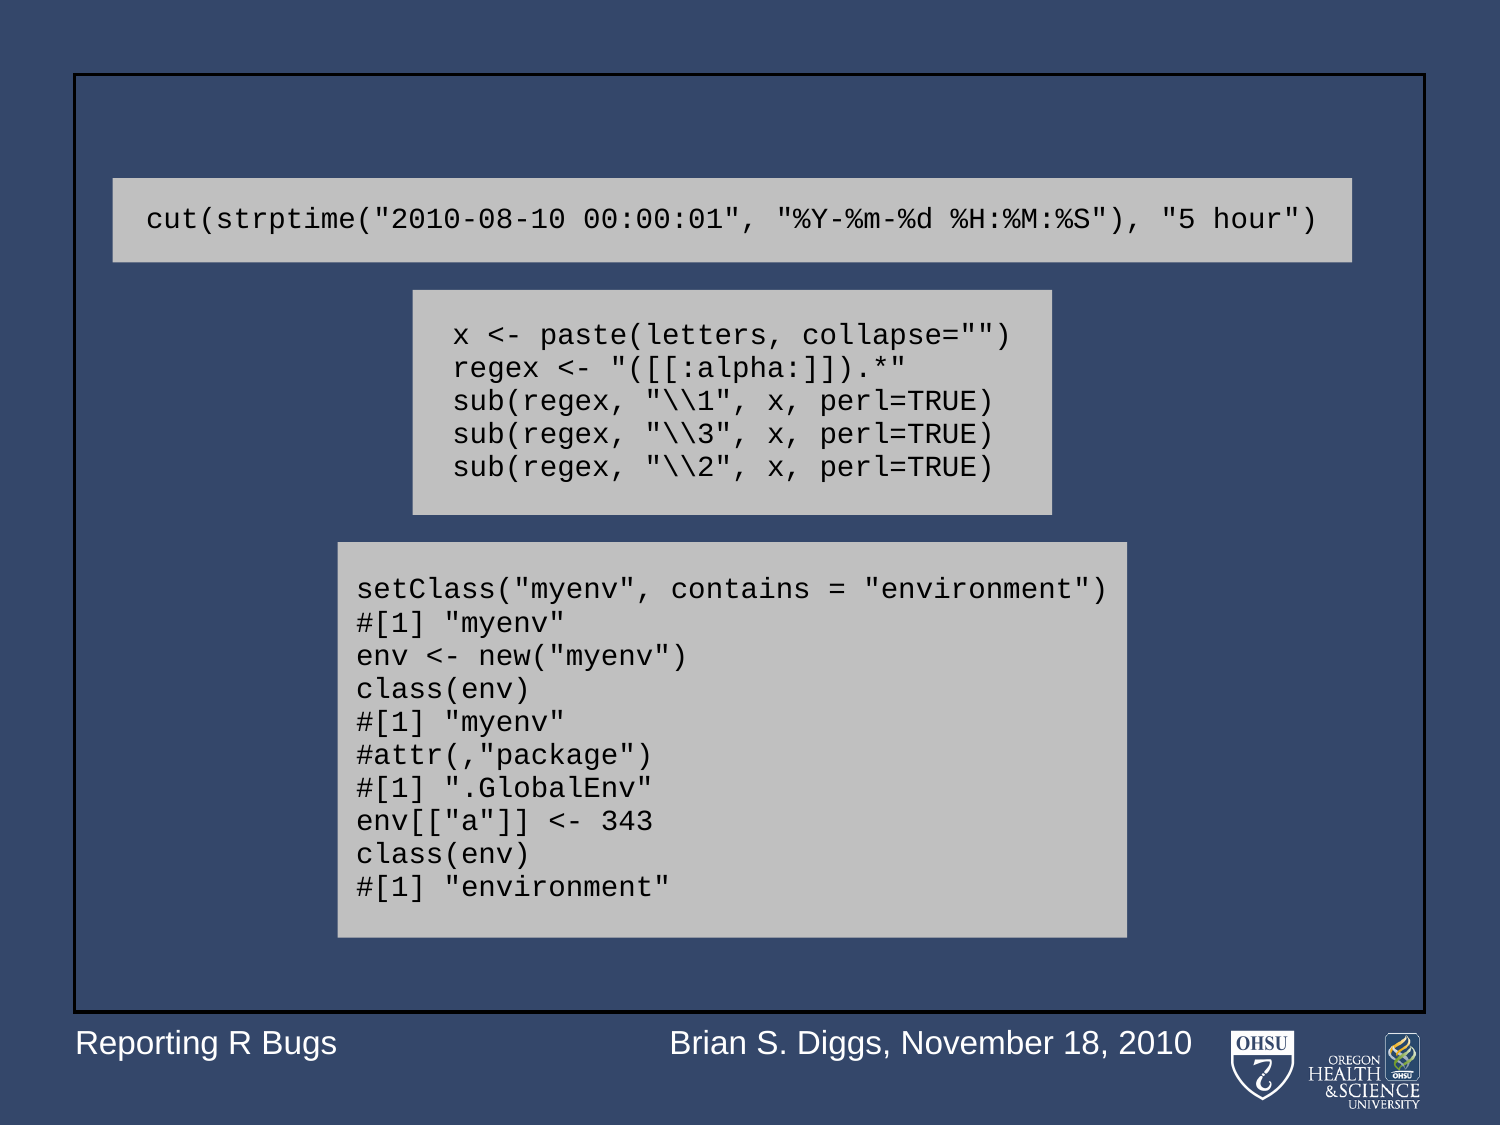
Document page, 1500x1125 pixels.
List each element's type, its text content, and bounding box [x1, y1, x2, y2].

picture [1225, 1027, 1300, 1103]
picture [1306, 1030, 1422, 1110]
text_box x <- paste(letters, collapse="") regex <- "([[:alpha:]]).*" sub(regex, "\\1", x, perl=TRUE) sub(regex, "\\3", x, perl=TRUE) sub(regex, "\\2", x, perl=TRUE) [412, 289, 1053, 515]
text_box cut(strptime("2010-08-10 00:00:01", "%Y-%m-%d %H:%M:%S"), "5 hour") [112, 178, 1353, 263]
text_box setClass("myenv", contains = "environment") #[1] "myenv" env <- new("myenv") class(env) #[1] "myenv" #attr(,"package") #[1] ".GlobalEnv" env[["a"]] <- 343 class(env) #[1] "environment" [337, 542, 1128, 938]
